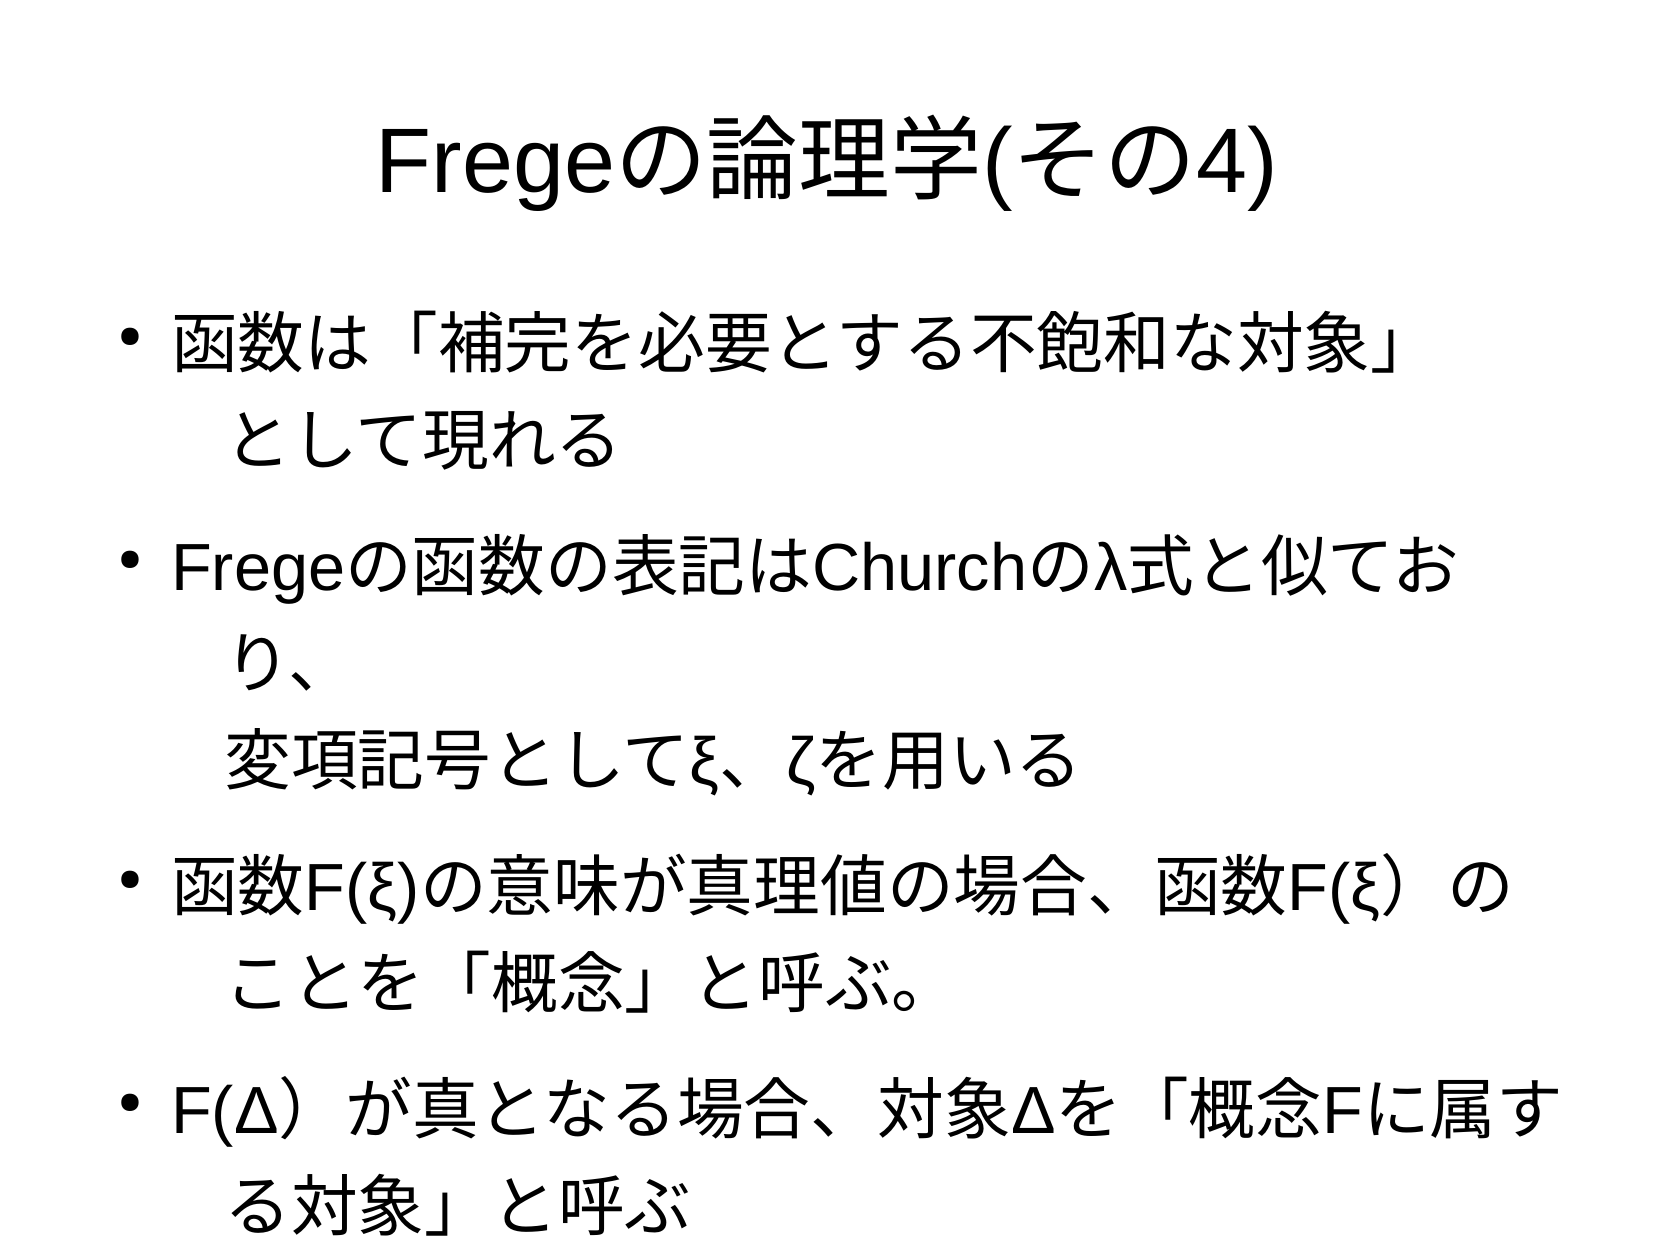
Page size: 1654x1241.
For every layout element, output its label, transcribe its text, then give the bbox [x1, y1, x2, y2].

list 函数は「補完を必要とする不飽和な対象」 として現れる Fregeの函数の表記はChurchのλ式と似ており、 変項記号としてξ、ζを用いる 函数F(ξ)の意味が真理値の場合、函数F(ξ）のことを「概念」と呼ぶ。 F(Δ）が真となる場合、対象Δを「概念Fに属する対象」と呼ぶ 函数Fが真となる対象で構成されたものを 「値域」、「概念の外延」、或いは「クラス」と呼び， `εF(ε）と表記する。 [82, 290, 1571, 1228]
title Fregeの論理学(その4) [82, 56, 1571, 250]
